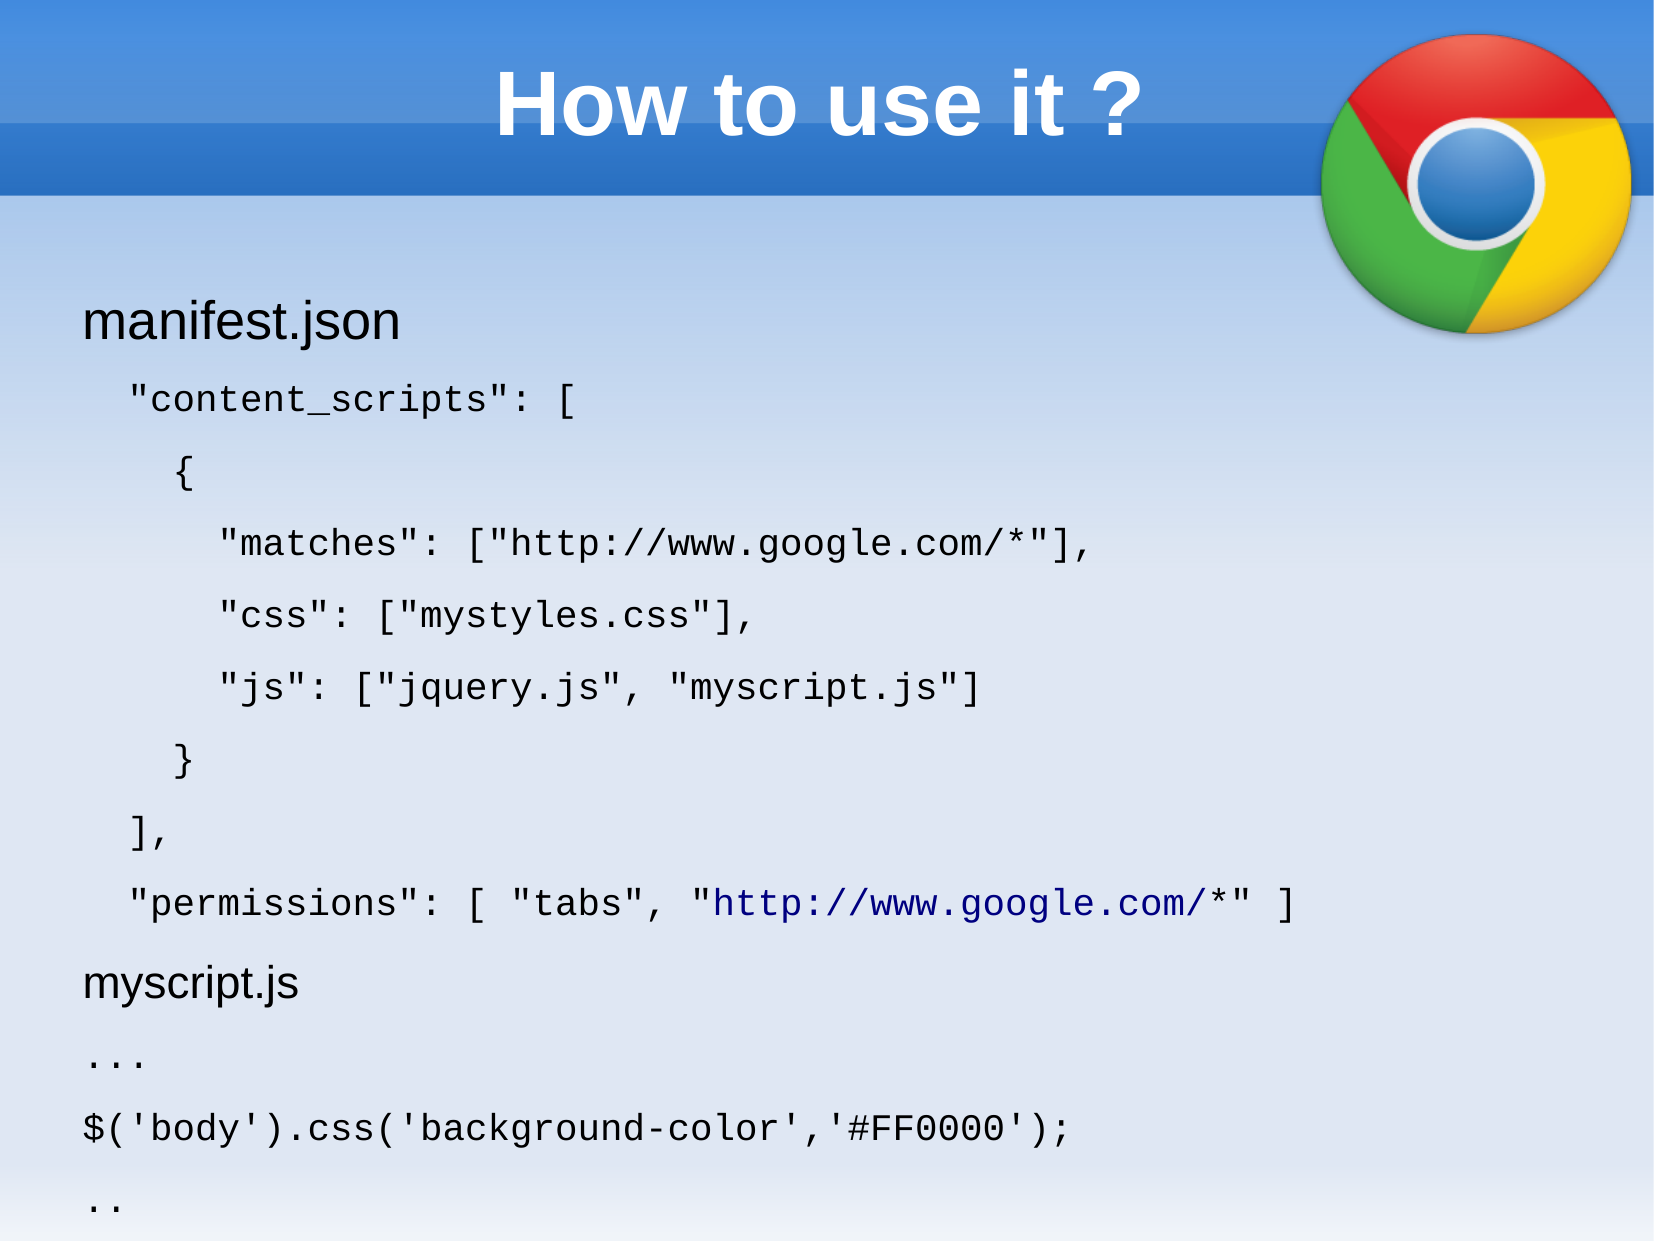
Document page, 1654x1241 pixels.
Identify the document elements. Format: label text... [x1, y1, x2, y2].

picture [0, 0, 1654, 1241]
title How to use it ? [76, 0, 1565, 208]
list manifest.json "content_scripts": [ { "matches": ["http://www.google.com/*"], "css": ["mystyles.css"], "js": ["jquery.js", "myscript.js"] } ], "permissions": [ "tabs", "http://www.google.com/*" ] myscript.js ... $('body').css('background-color','#FF0000'); .. [82, 290, 1571, 1241]
